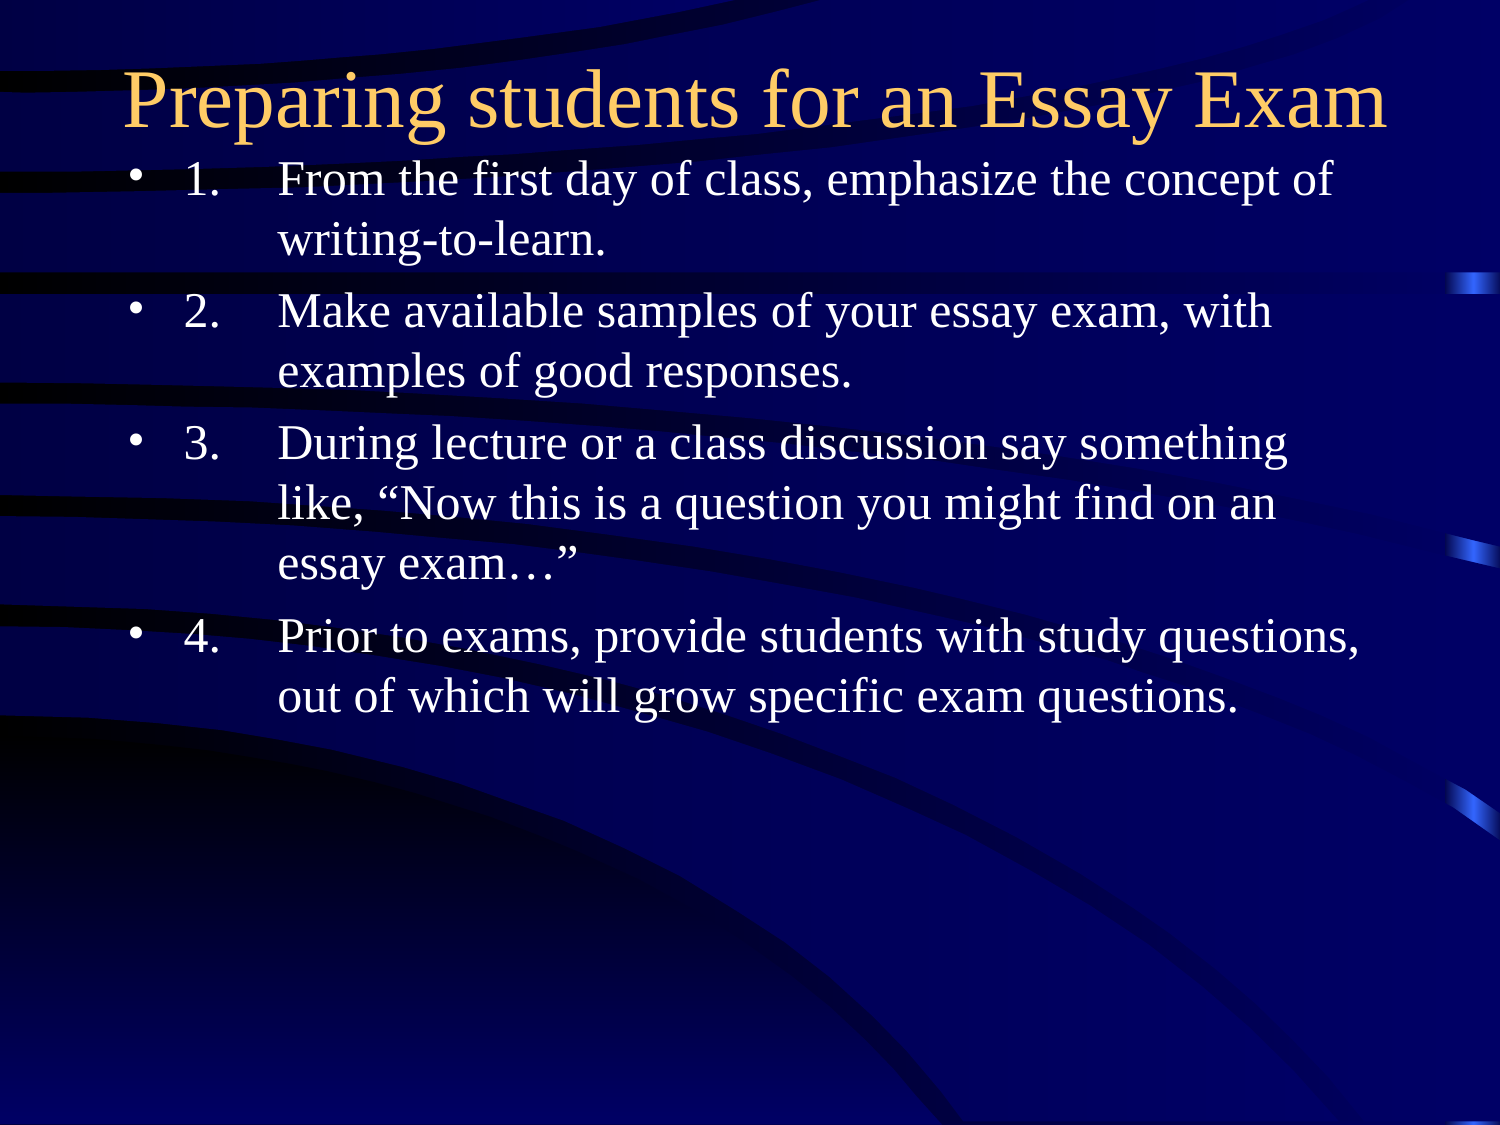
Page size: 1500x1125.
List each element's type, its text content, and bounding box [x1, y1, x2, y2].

list 1. From the first day of class, emphasize the concept of writing-to-learn. 2. Make available samples of your essay exam, with examples of good responses. 3. During lecture or a class discussion say something like, “Now this is a question you might find on an essay exam…” 4. Prior to exams, provide students with study questions, out of which will grow specific exam questions. [112, 137, 1388, 1000]
title Preparing students for an Essay Exam [62, 0, 1450, 188]
